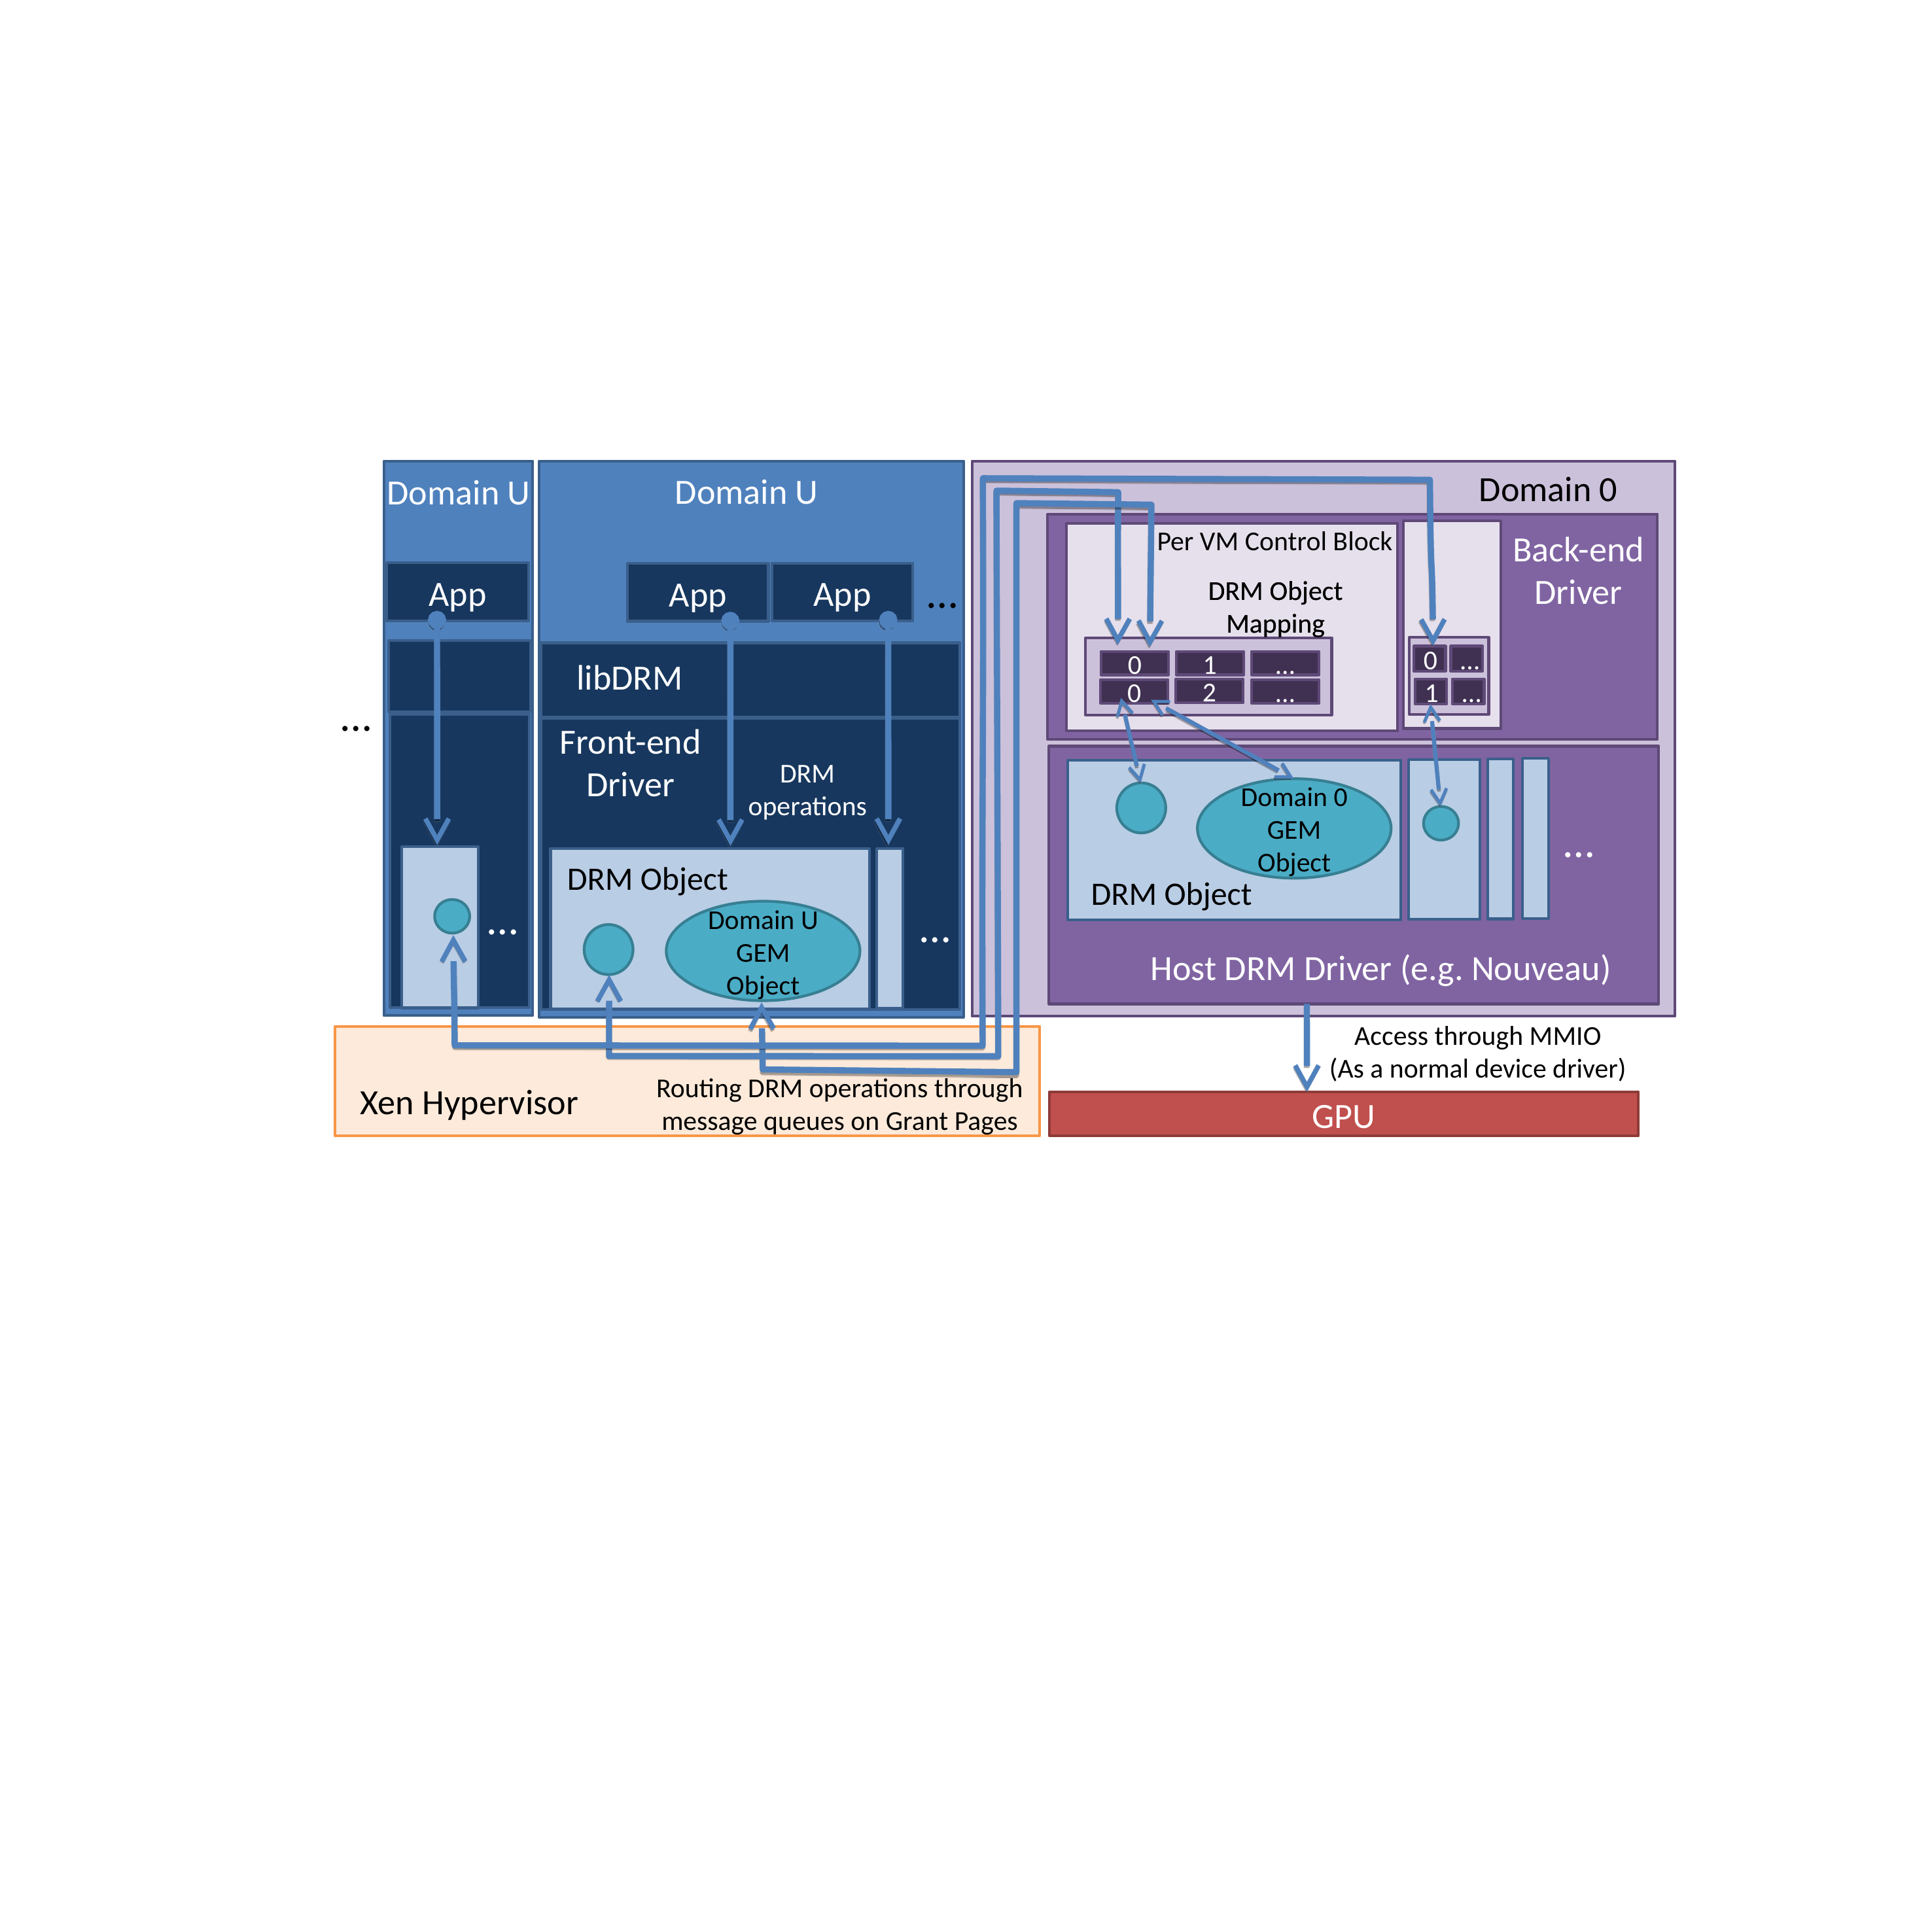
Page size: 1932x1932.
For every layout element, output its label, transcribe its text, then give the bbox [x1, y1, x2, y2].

text_box [612, 1026, 979, 1042]
text_box [458, 1026, 606, 1042]
text_box [1000, 494, 1115, 1017]
text_box … [463, 886, 543, 949]
text_box … [910, 894, 960, 957]
text_box DRM Object Mapping [1198, 567, 1353, 643]
text_box App [387, 563, 529, 621]
text_box GPU [1049, 1091, 1639, 1136]
text_box 0 [1100, 651, 1168, 675]
text_box DRM Object [1081, 868, 1262, 917]
text_box Access through MMIO (As a normal device driver) [1319, 1013, 1636, 1089]
text_box [1020, 1026, 1040, 1136]
text_box Per VM Control Block [1147, 518, 1403, 561]
text_box [384, 517, 533, 1016]
text_box [539, 461, 964, 1017]
text_box [384, 461, 533, 464]
text_box … [1452, 678, 1484, 704]
text_box … [917, 559, 968, 622]
text_box … [1252, 679, 1320, 703]
text_box Domain 0 GEM Object [1197, 779, 1392, 879]
text_box Back-end Driver [1501, 521, 1713, 616]
text_box Xen Hypervisor [312, 1074, 627, 1127]
text_box … [1554, 809, 1604, 871]
text_box Domain 0 [1452, 461, 1645, 514]
text_box 0 [1100, 679, 1168, 703]
text_box 1 [1176, 651, 1244, 675]
text_box [972, 461, 1676, 1017]
text_box 1 [1414, 678, 1447, 704]
text_box 0 [1414, 646, 1446, 671]
text_box DRM operations [738, 750, 877, 826]
text_box App [627, 563, 769, 622]
text_box Domain U [377, 464, 540, 517]
text_box Host DRM Driver (e.g. Nouveau) [1131, 940, 1632, 992]
text_box … [1252, 651, 1319, 675]
text_box [335, 1026, 760, 1136]
text_box 2 [1176, 679, 1243, 703]
text_box Routing DRM operations through message queues on Grant Pages [766, 1065, 1013, 1069]
text_box DRM Object [557, 852, 738, 902]
text_box … [1450, 646, 1483, 671]
text_box [766, 1026, 1013, 1065]
text_box Domain U GEM Object [666, 901, 860, 1001]
text_box [765, 1026, 995, 1053]
text_box App [771, 563, 913, 621]
text_box Front-end Driver [550, 718, 712, 809]
text_box Domain U [665, 463, 828, 516]
text_box Routing DRM operations through message queues on Grant Pages [646, 1065, 1033, 1140]
text_box libDRM [567, 649, 694, 702]
text_box … [331, 682, 381, 745]
